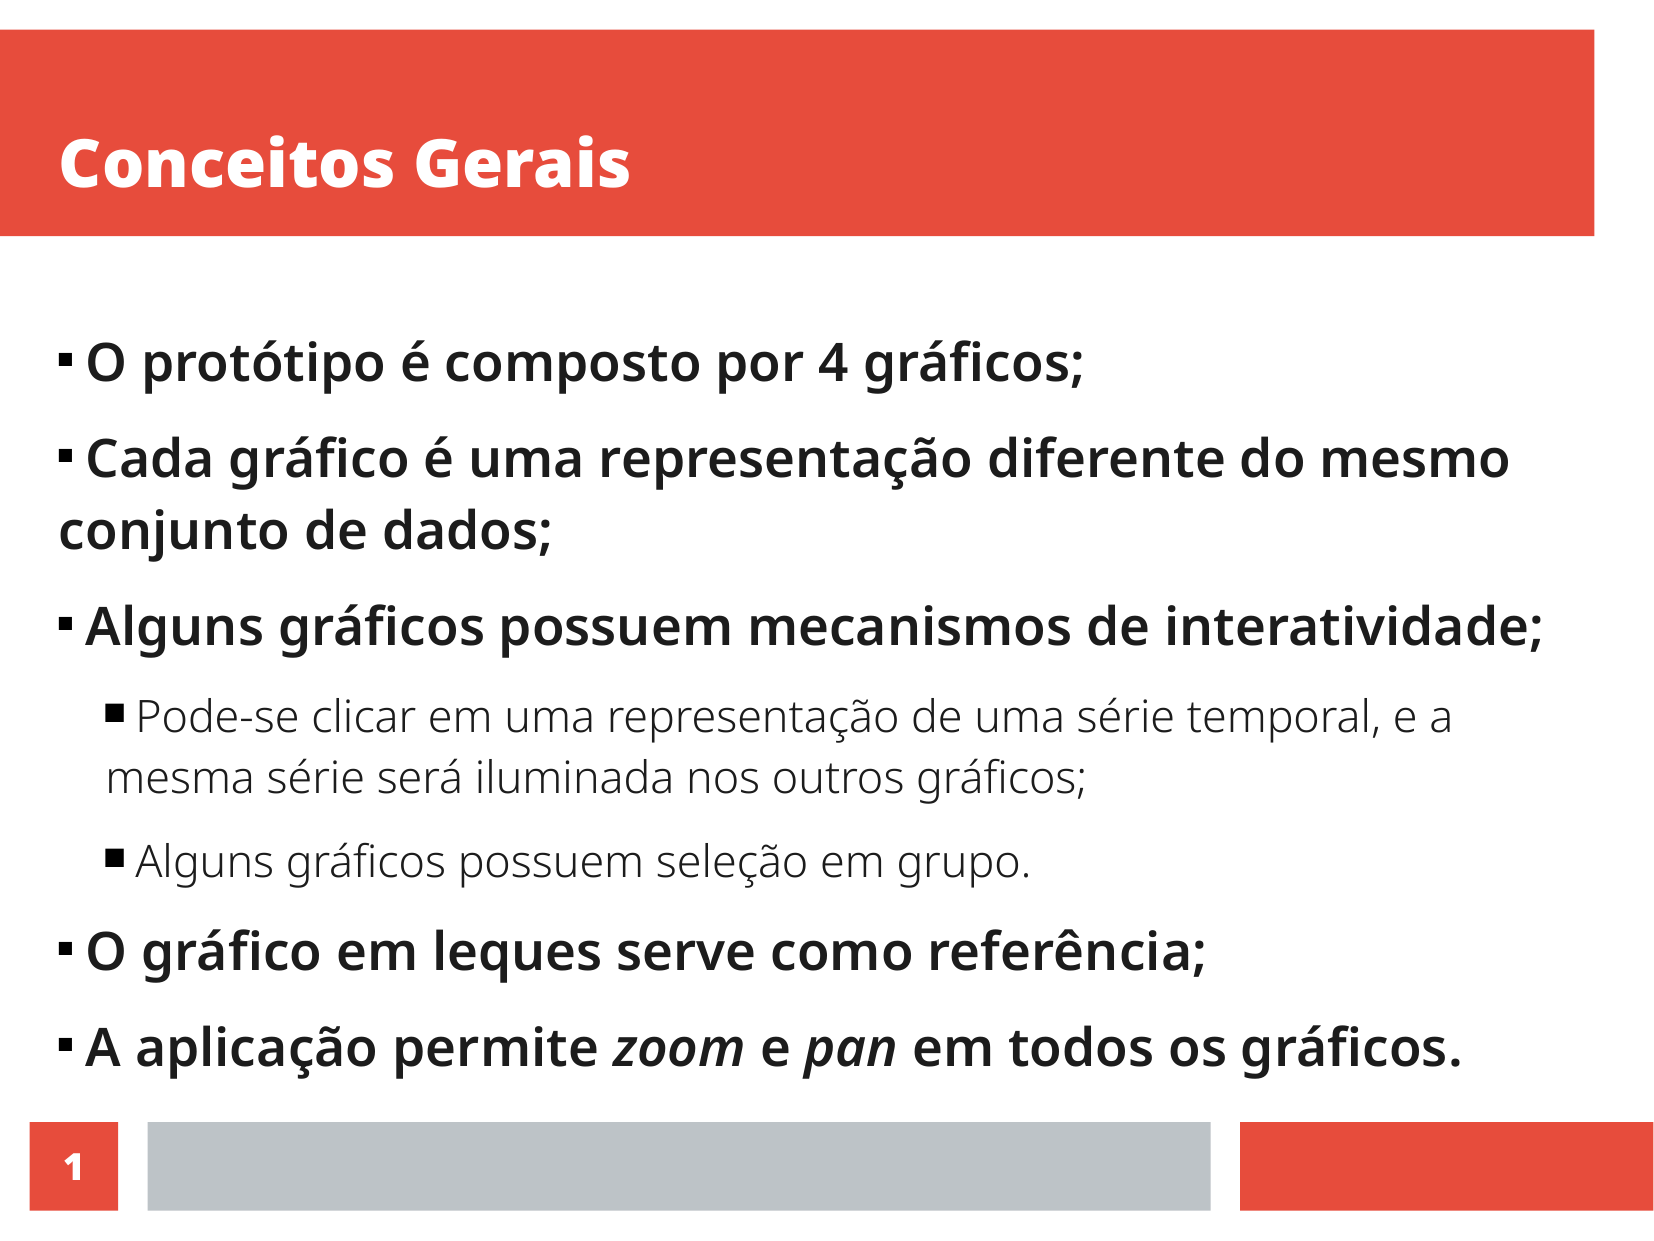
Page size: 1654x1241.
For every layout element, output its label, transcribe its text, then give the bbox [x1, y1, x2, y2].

list O protótipo é composto por 4 gráficos; Cada gráfico é uma representação diferente do mesmo conjunto de dados; Alguns gráficos possuem mecanismos de interatividade; Pode-se clicar em uma representação de uma série temporal, e a mesma série será iluminada nos outros gráficos; Alguns gráficos possuem seleção em grupo. O gráfico em leques serve como referência; A aplicação permite zoom e pan em todos os gráficos. [59, 324, 1565, 1093]
title Conceitos Gerais [59, 59, 1595, 207]
